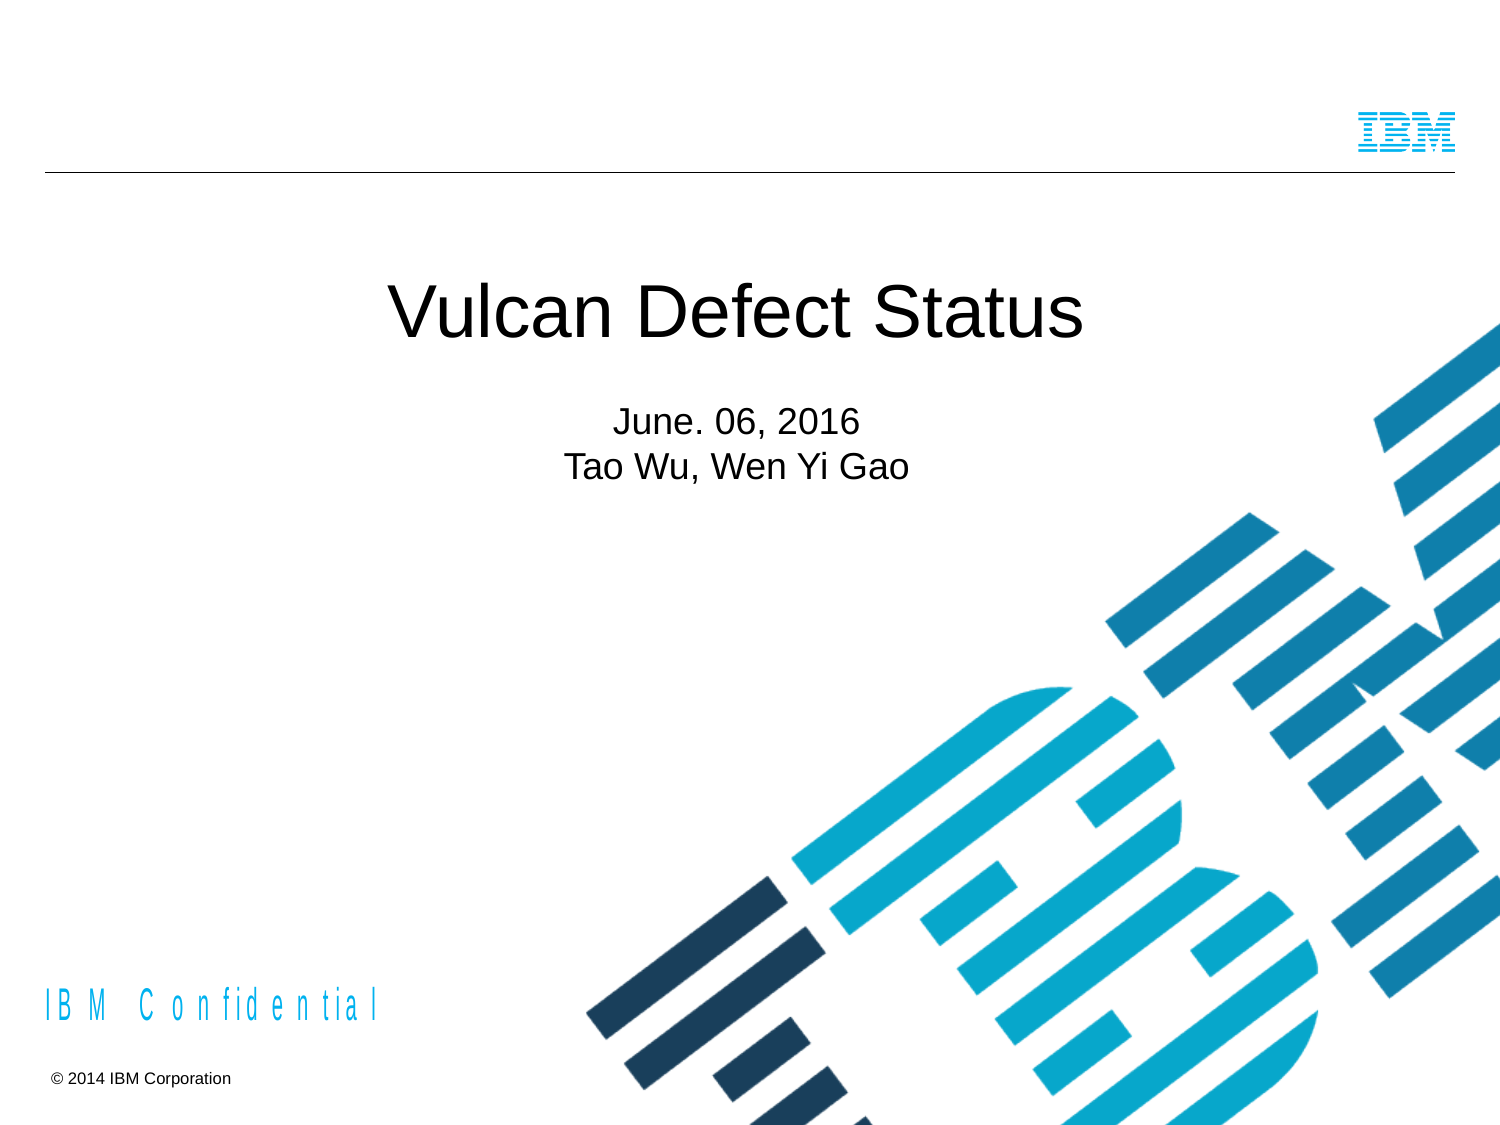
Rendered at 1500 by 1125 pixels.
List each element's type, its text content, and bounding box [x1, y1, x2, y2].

picture [1358, 112, 1455, 152]
picture [585, 308, 1500, 1125]
title Vulcan Defect Status June. 06, 2016 Tao Wu, Wen Yi Gao [22, 196, 1416, 554]
picture [29, 972, 400, 1040]
